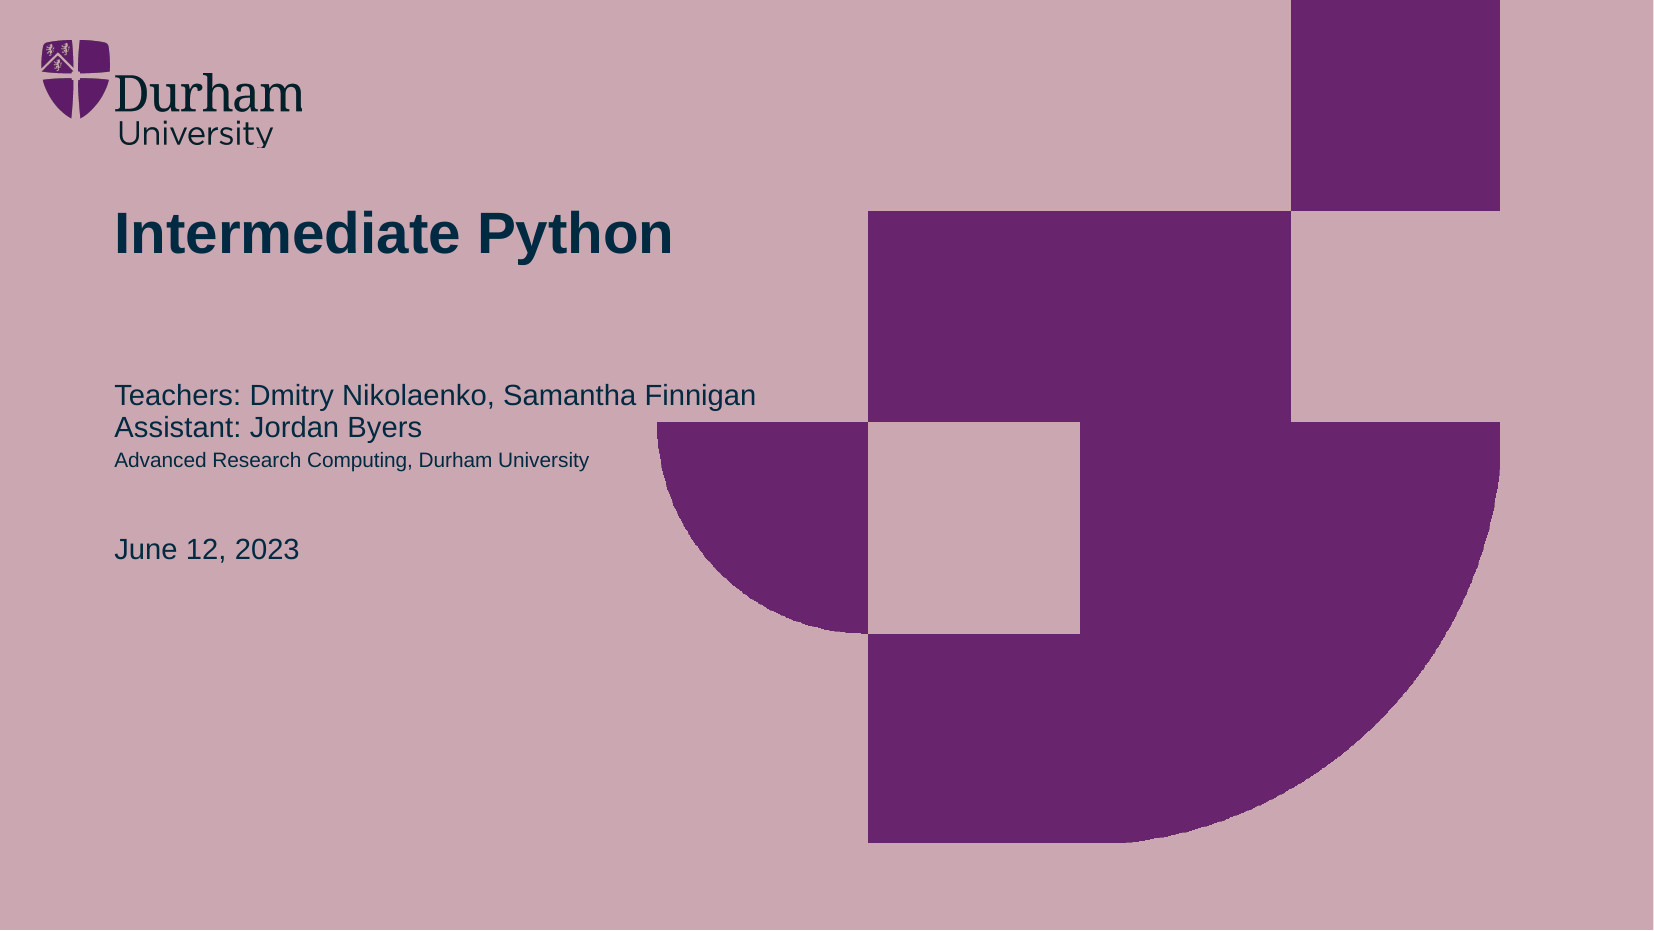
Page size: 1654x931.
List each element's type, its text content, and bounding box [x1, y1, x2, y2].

text_box Intermediate Python [114, 205, 756, 380]
picture [41, 40, 302, 148]
text_box Teachers: Dmitry Nikolaenko, Samantha Finnigan Assistant: Jordan Byers Advanced Research Computing, Durham University June 12, 2023 [114, 380, 791, 596]
picture [656, 0, 1500, 843]
